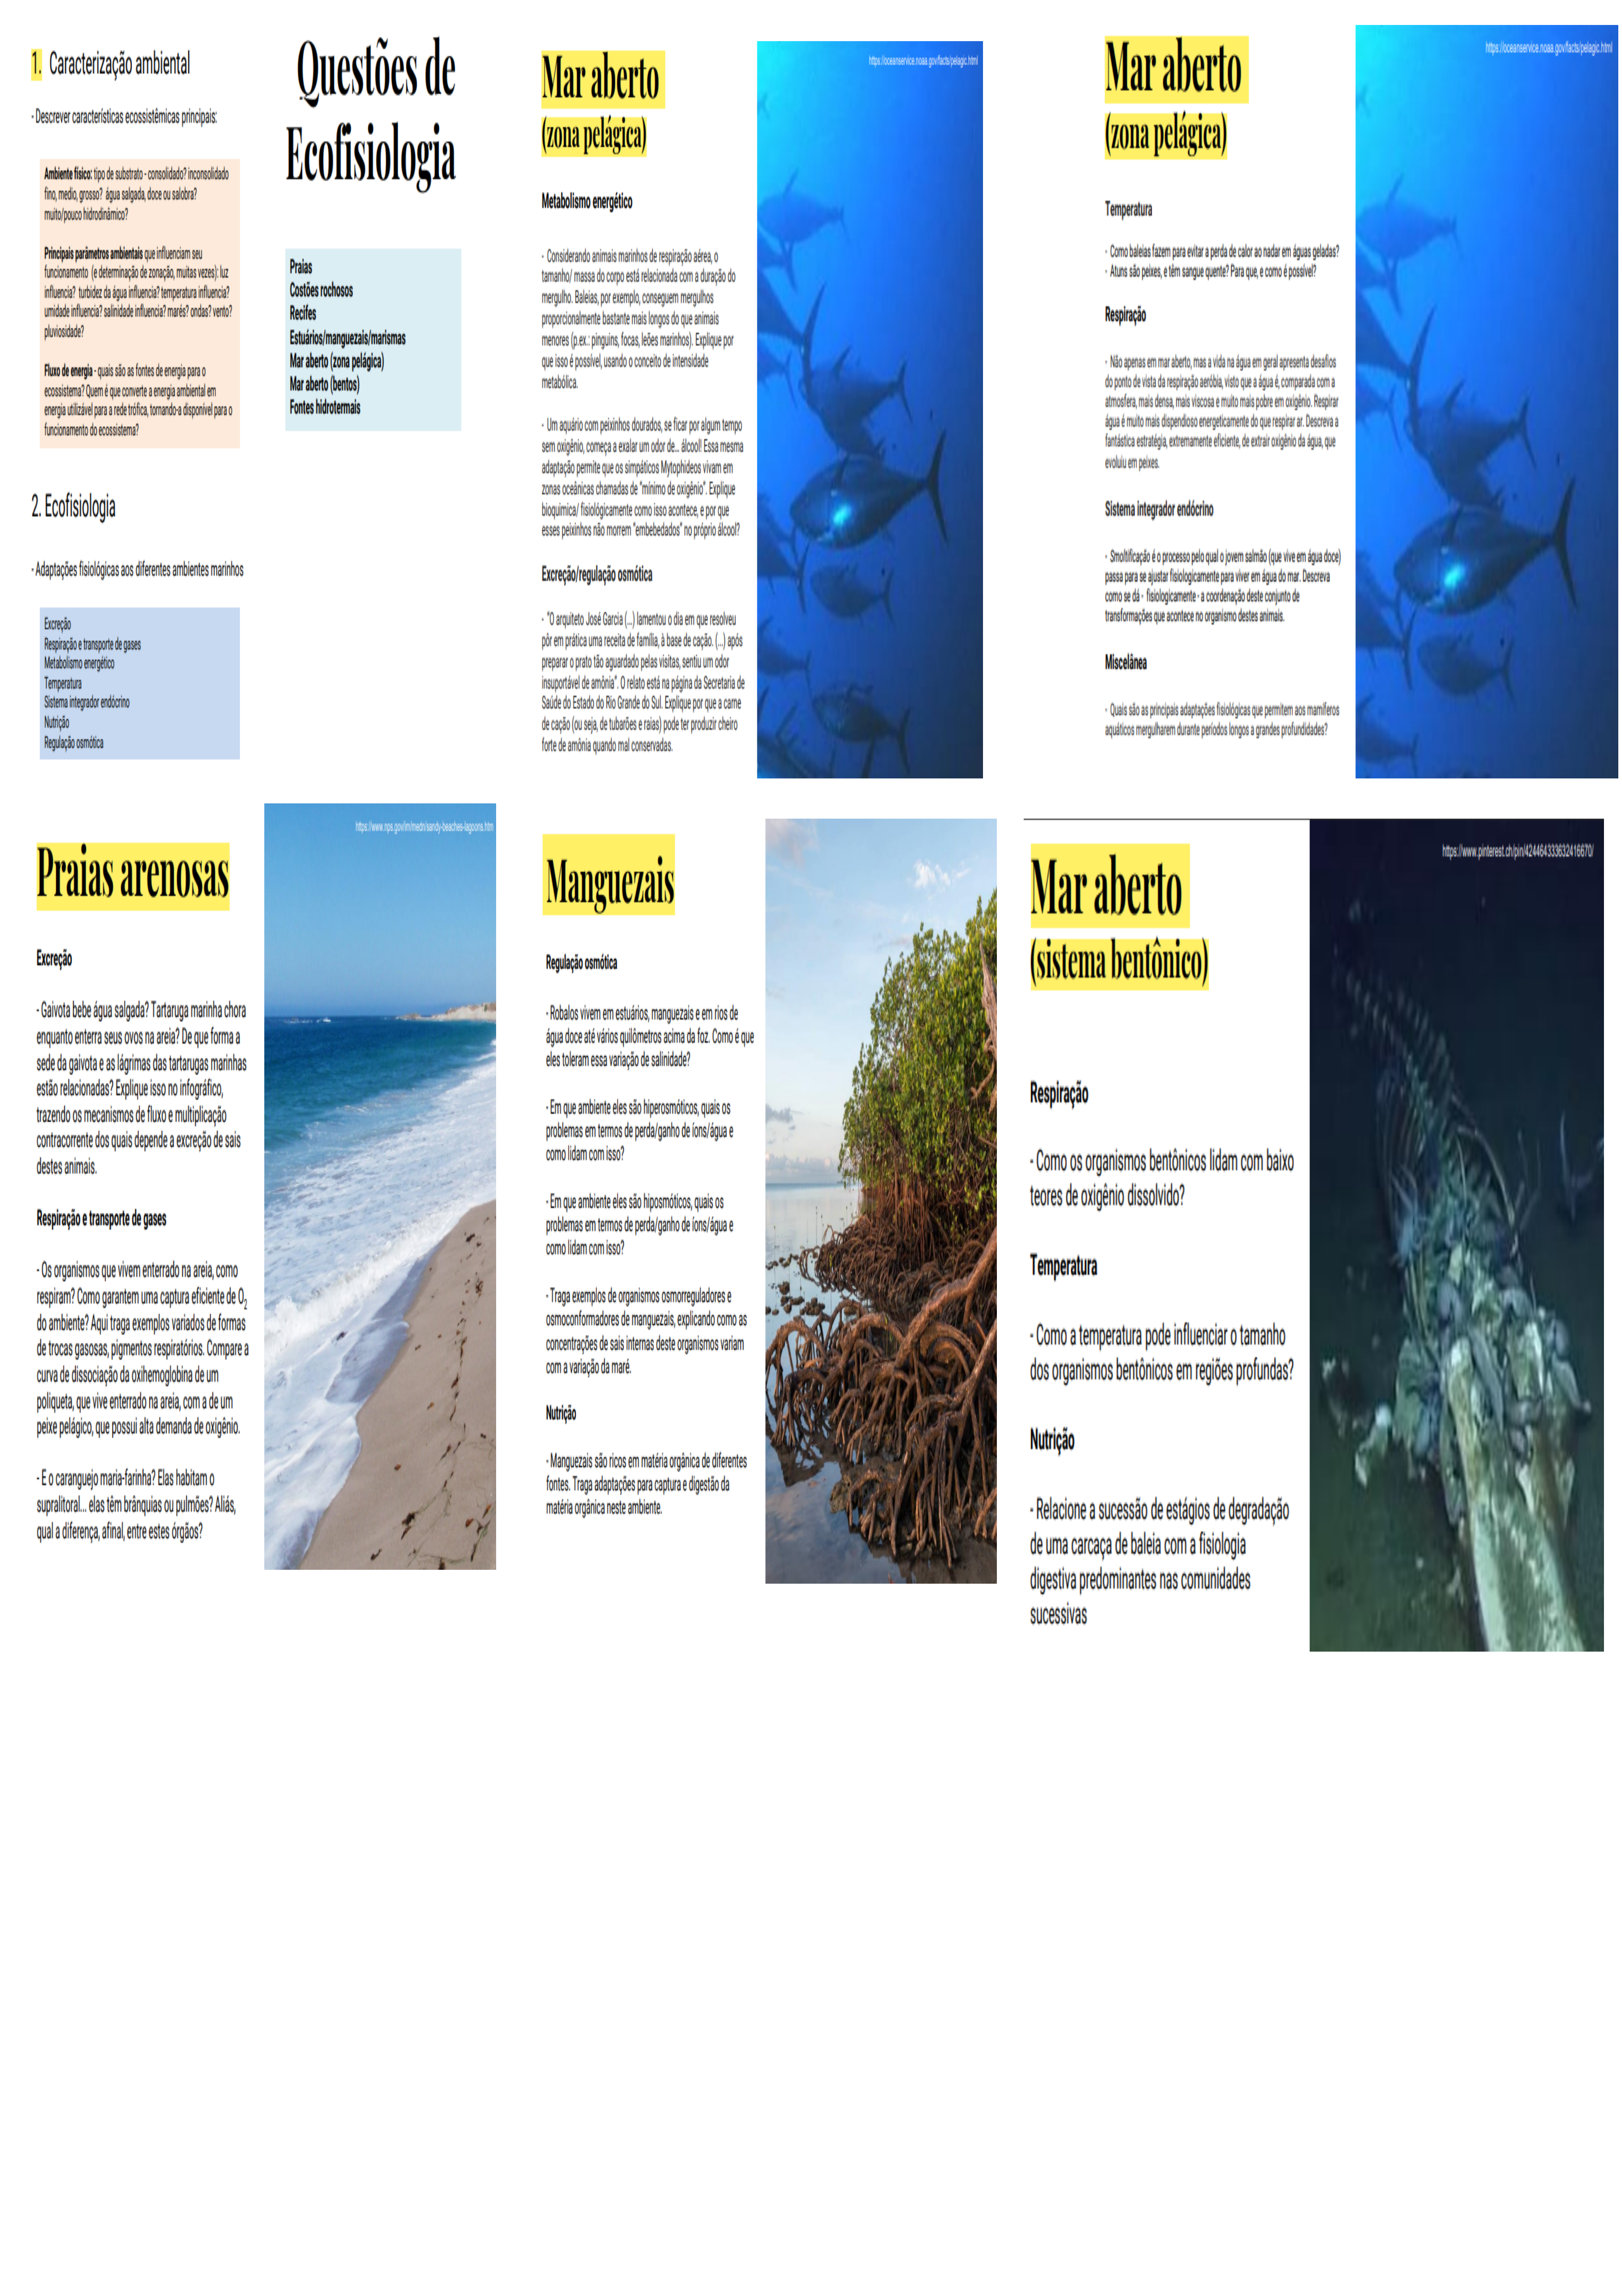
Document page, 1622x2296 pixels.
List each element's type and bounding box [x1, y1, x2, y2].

picture [13, 28, 464, 770]
picture [539, 819, 997, 1584]
picture [1024, 819, 1604, 1652]
picture [1098, 25, 1618, 778]
picture [27, 803, 496, 1570]
picture [534, 41, 983, 778]
